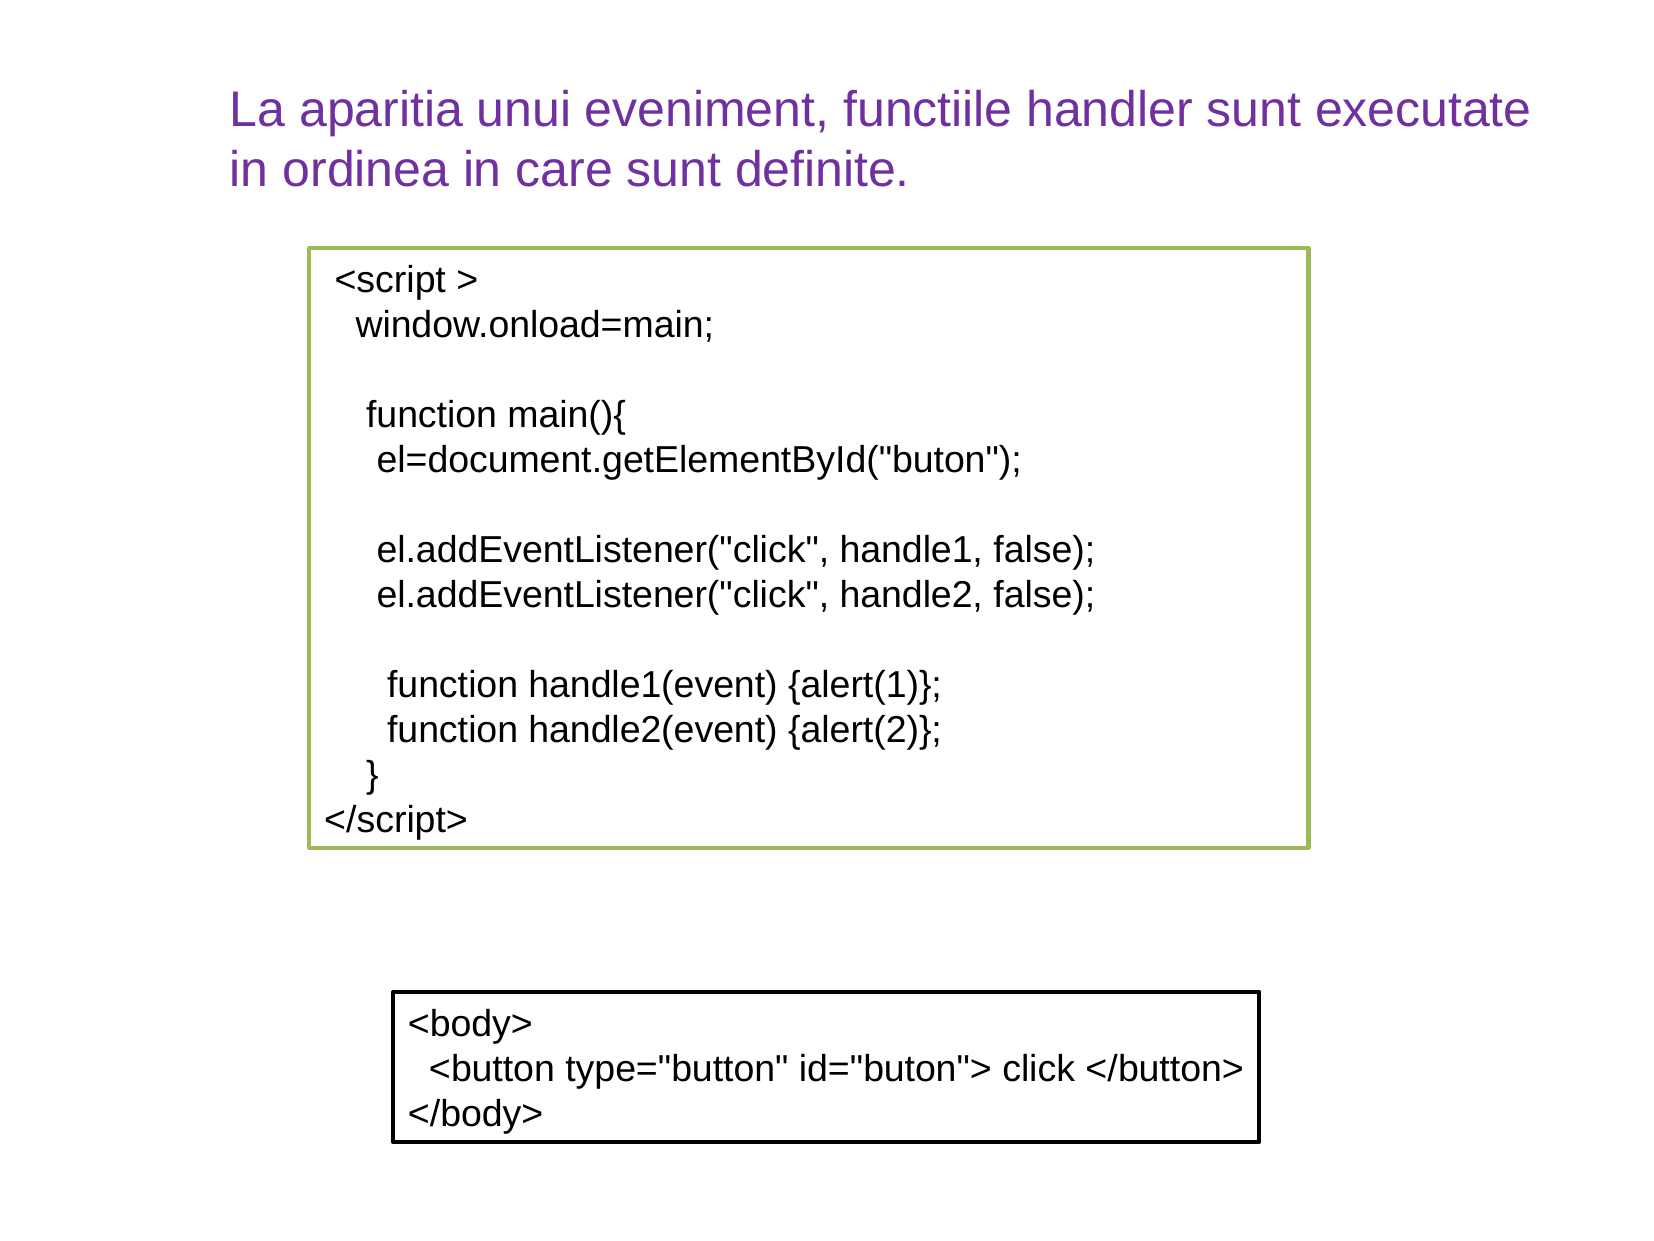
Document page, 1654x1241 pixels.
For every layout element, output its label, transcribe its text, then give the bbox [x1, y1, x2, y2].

text_box <body> <button type="button" id="buton"> click </button> </body> [393, 992, 1260, 1142]
text_box La aparitia unui eveniment, functiile handler sunt executate in ordinea in care sunt definite. [201, 68, 1548, 204]
text_box <script > window.onload=main; function main(){ el=document.getElementById("buton"); el.addEventListener("click", handle1, false); el.addEventListener("click", handle2, false); function handle1(event) {alert(1)}; function handle2(event) {alert(2)}; } </script> [309, 247, 1309, 848]
